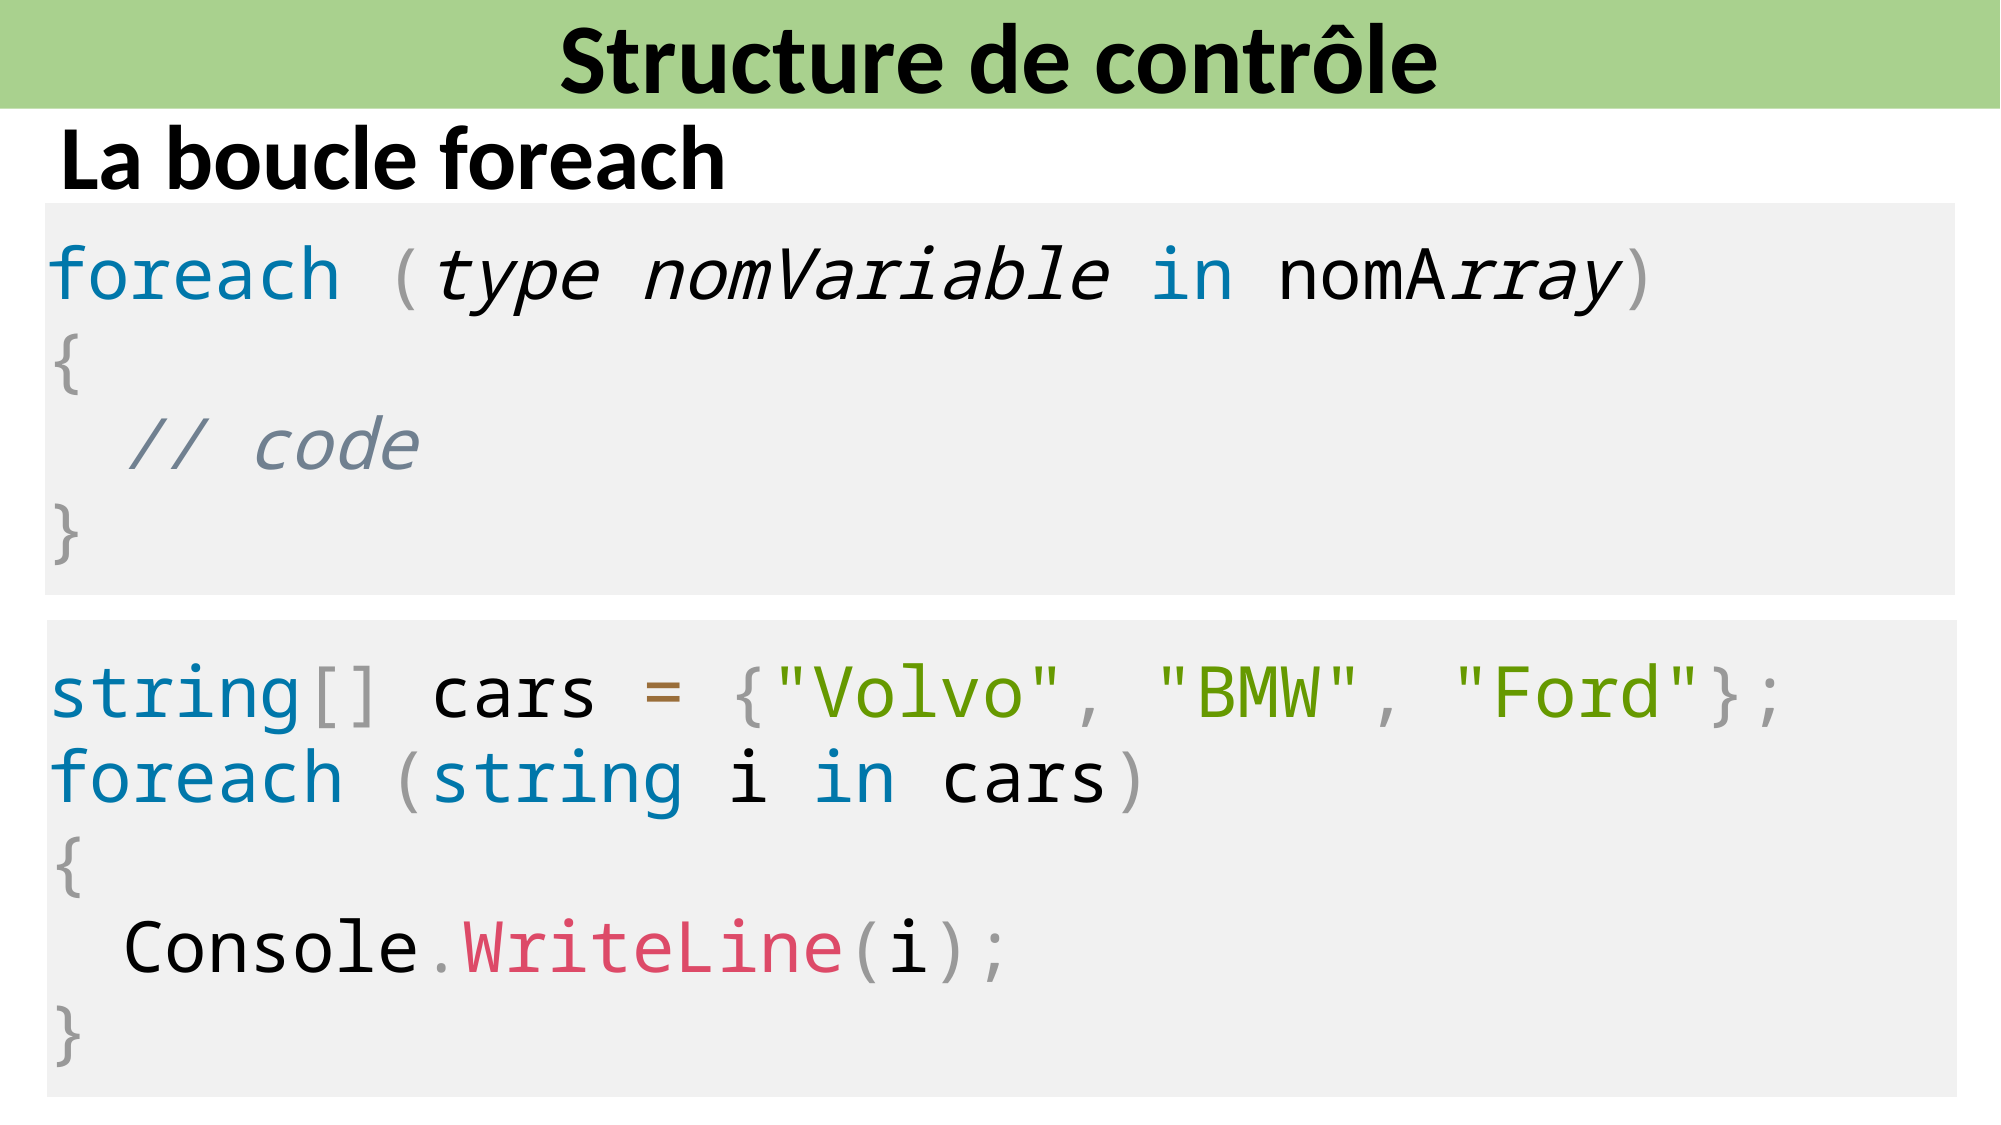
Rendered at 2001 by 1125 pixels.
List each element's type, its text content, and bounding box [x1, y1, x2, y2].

text_box string[] cars = {"Volvo", "BMW", "Ford"}; foreach (string i in cars) { Console.WriteLine(i); } [47, 620, 1957, 1097]
title Structure de contrôle [0, 0, 2000, 109]
text_box La boucle foreach [45, 90, 1928, 203]
text_box foreach (type nomVariable in nomArray) { // code } [45, 203, 1955, 595]
